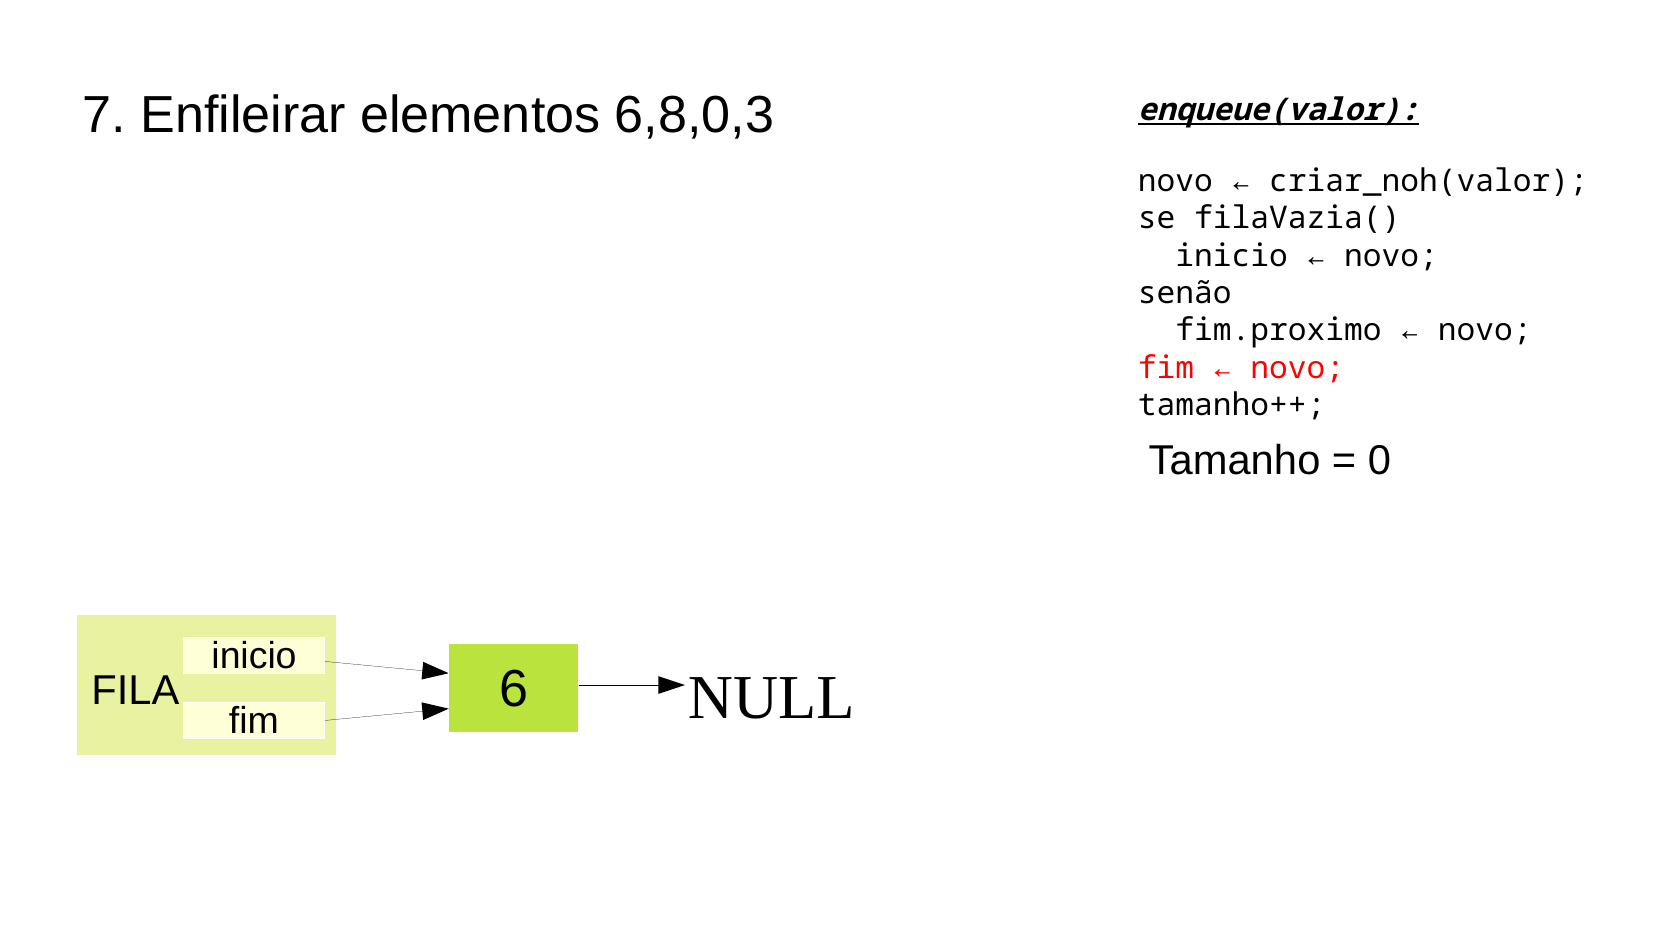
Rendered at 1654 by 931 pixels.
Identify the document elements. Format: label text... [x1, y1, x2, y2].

text_box Tamanho = 0 [1133, 429, 1418, 491]
text_box enqueue(valor): novo ← criar_noh(valor); se filaVazia() inicio ← novo; senão fim.proximo ← novo; fim ← novo; tamanho++; [1123, 81, 1613, 430]
text_box FILA [76, 659, 195, 721]
text_box [195, 662, 337, 720]
text_box 6 [448, 643, 579, 733]
text_box [76, 614, 337, 662]
text_box [76, 720, 337, 756]
text_box inicio [183, 637, 325, 674]
text_box NULL [673, 654, 875, 733]
title 7. Enfileirar elementos 6,8,0,3 [82, 37, 1571, 193]
text_box fim [183, 702, 325, 739]
